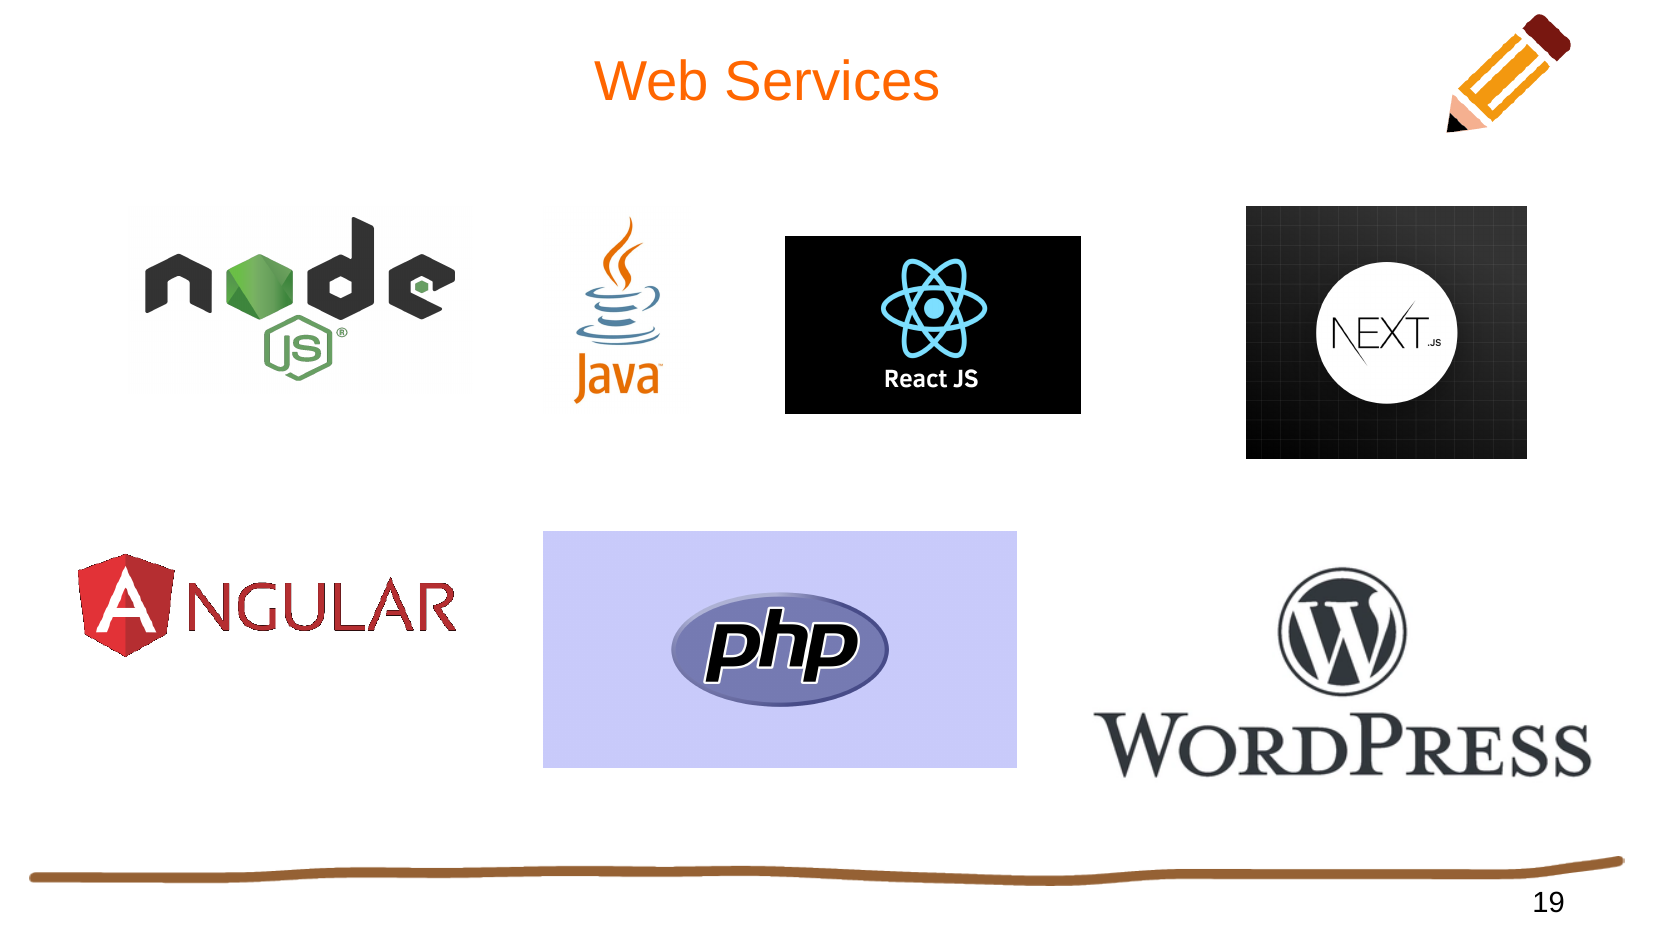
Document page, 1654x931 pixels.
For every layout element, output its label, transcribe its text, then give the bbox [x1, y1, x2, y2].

picture [128, 206, 473, 394]
picture [1246, 206, 1527, 459]
picture [1092, 547, 1593, 798]
picture [1446, 14, 1571, 133]
title Web Services [88, 29, 1447, 133]
picture [60, 501, 473, 708]
picture [785, 236, 1081, 414]
picture [29, 856, 1625, 886]
picture [543, 206, 691, 414]
picture [543, 531, 1017, 768]
